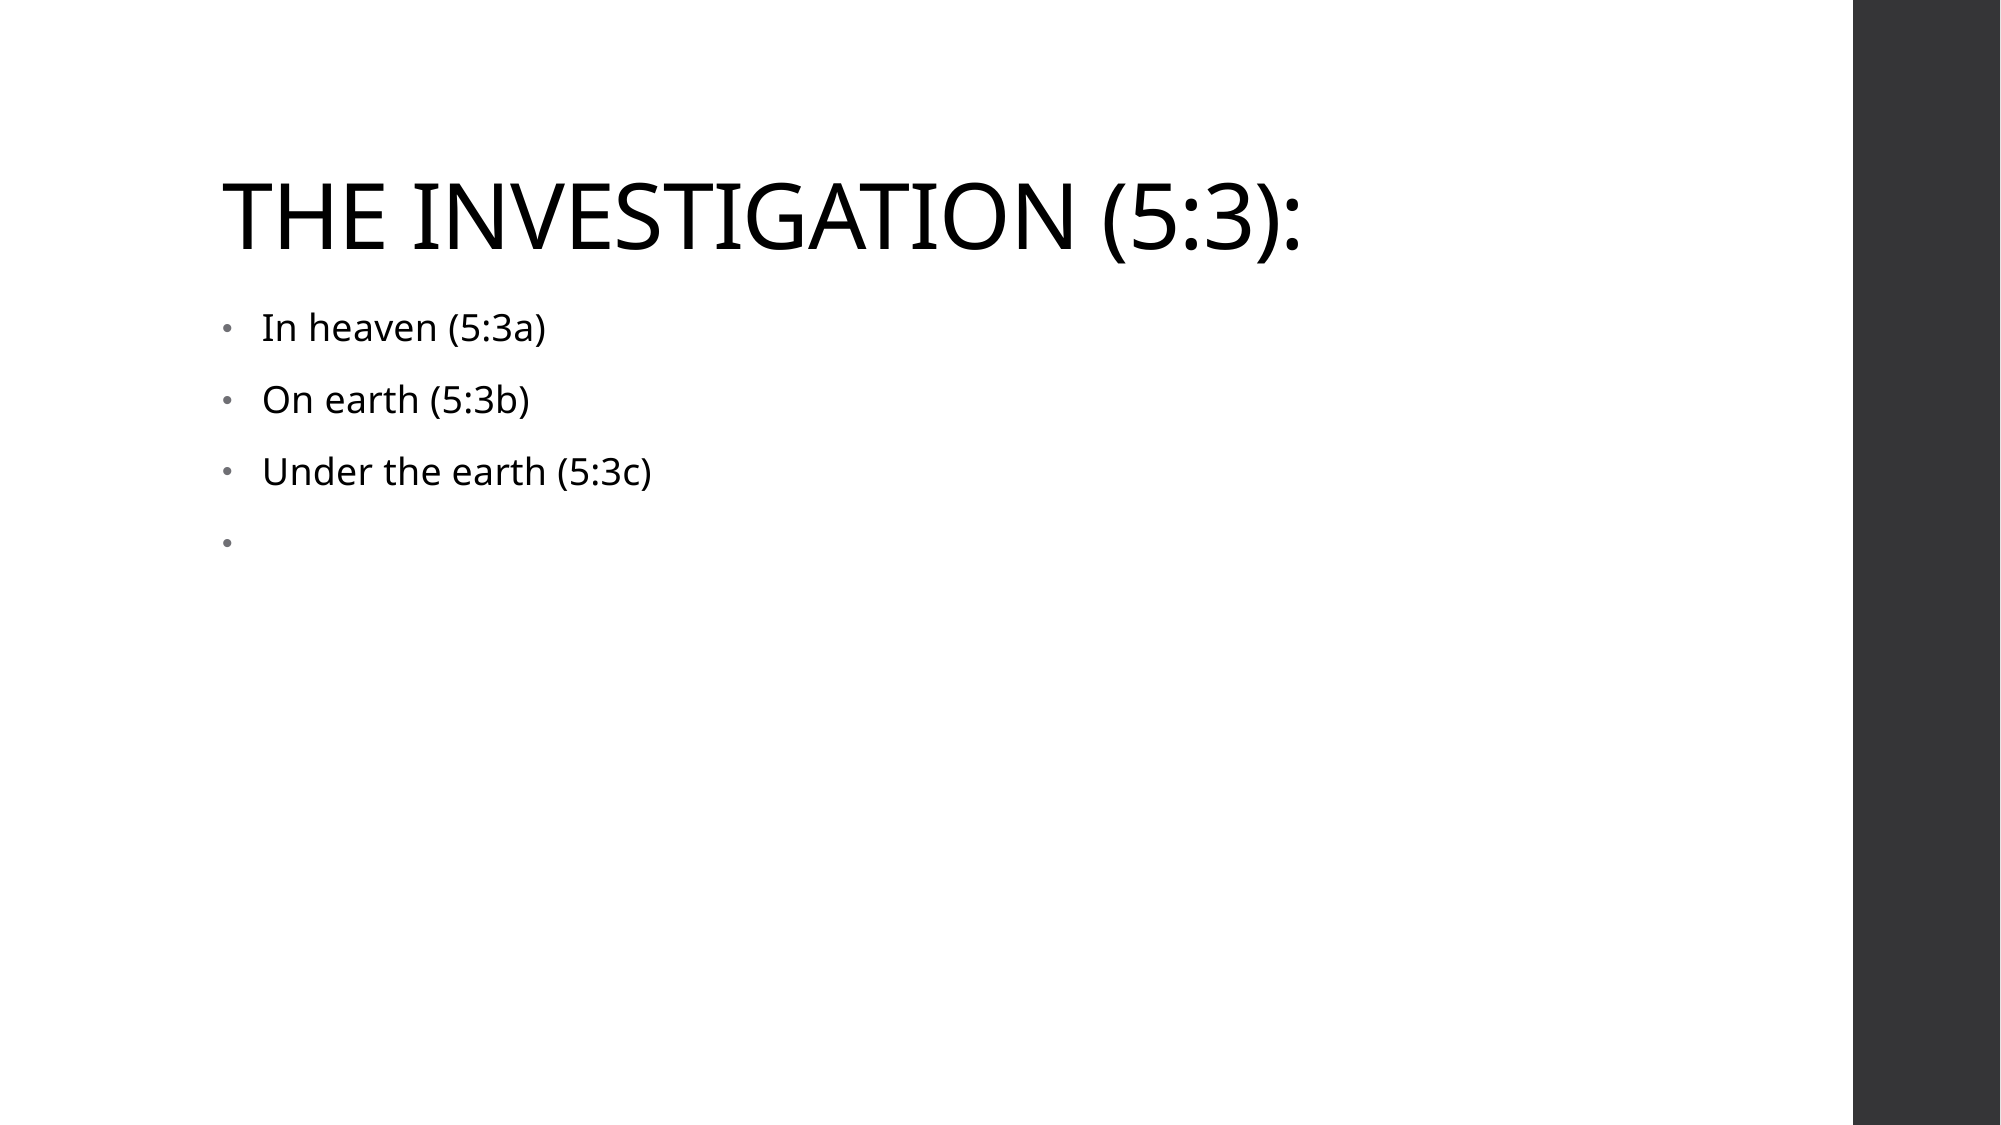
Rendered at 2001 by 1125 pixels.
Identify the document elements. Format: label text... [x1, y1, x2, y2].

title THE INVESTIGATION (5:3): [206, 60, 1797, 278]
list In heaven (5:3a) On earth (5:3b) Under the earth (5:3c) [206, 299, 1617, 1014]
